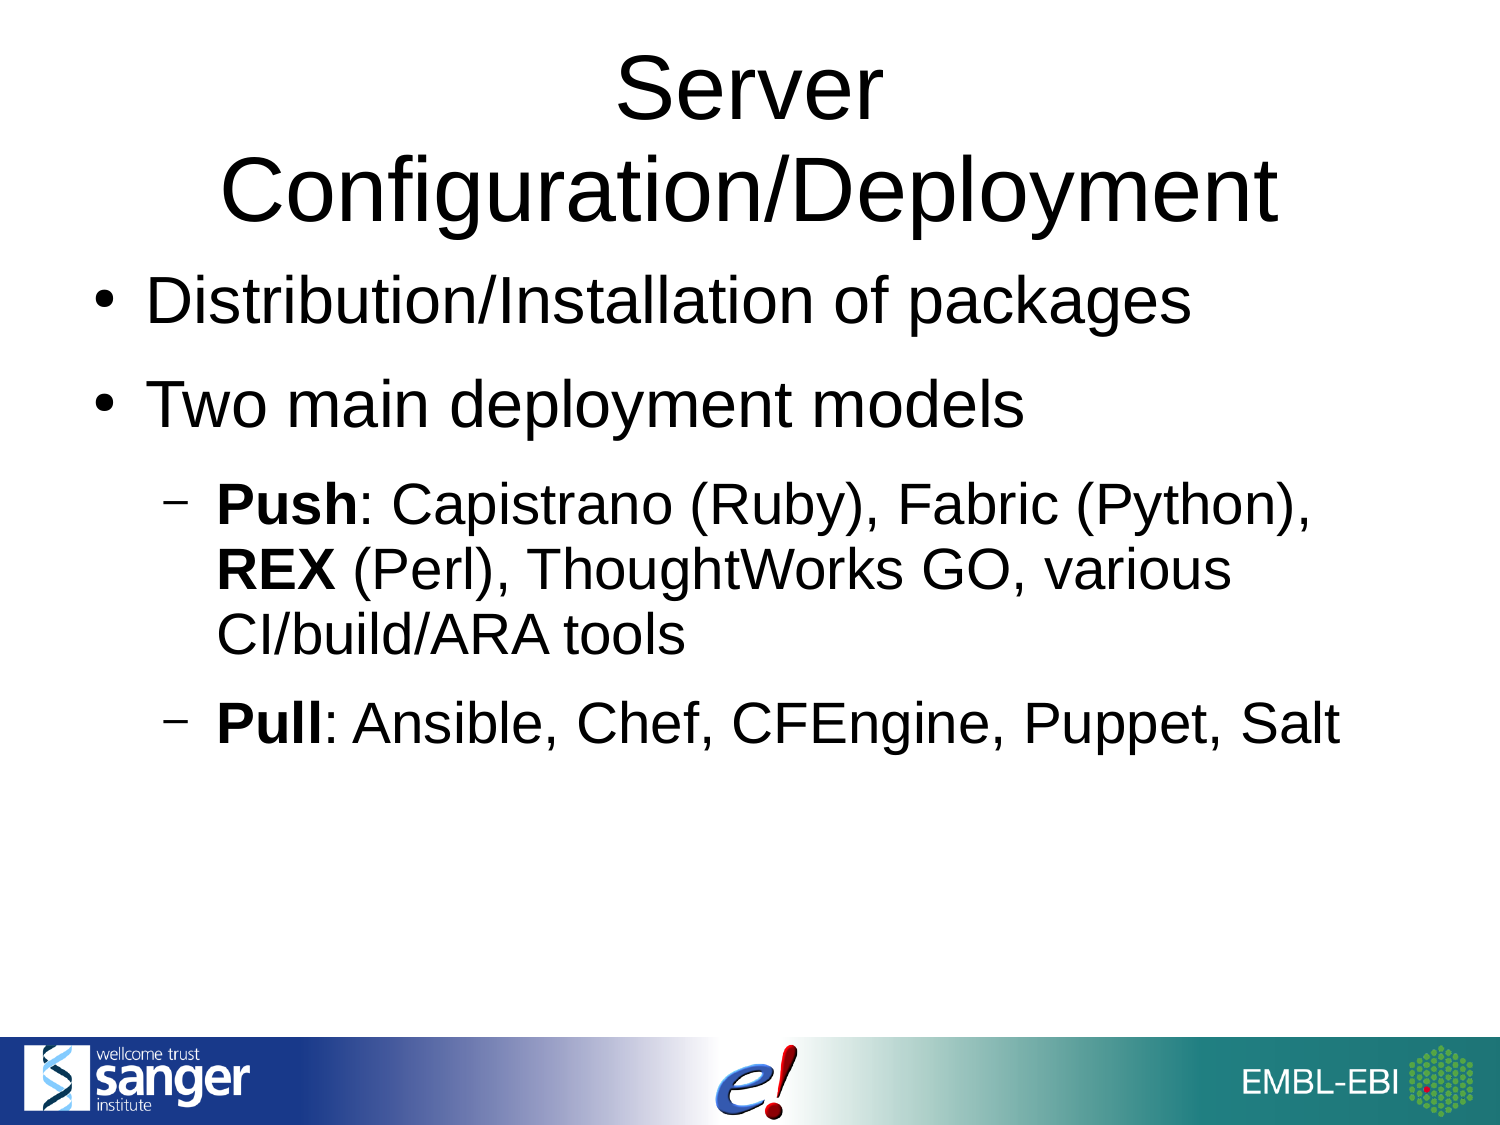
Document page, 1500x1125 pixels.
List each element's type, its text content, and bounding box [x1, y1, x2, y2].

title Server Configuration/Deployment [75, 36, 1425, 242]
list Distribution/Installation of packages Two main deployment models Push: Capistrano (Ruby), Fabric (Python), REX (Perl), ThoughtWorks GO, various CI/build/ARA tools Pull: Ansible, Chef, CFEngine, Puppet, Salt [75, 263, 1395, 916]
picture [0, 1037, 1500, 1125]
